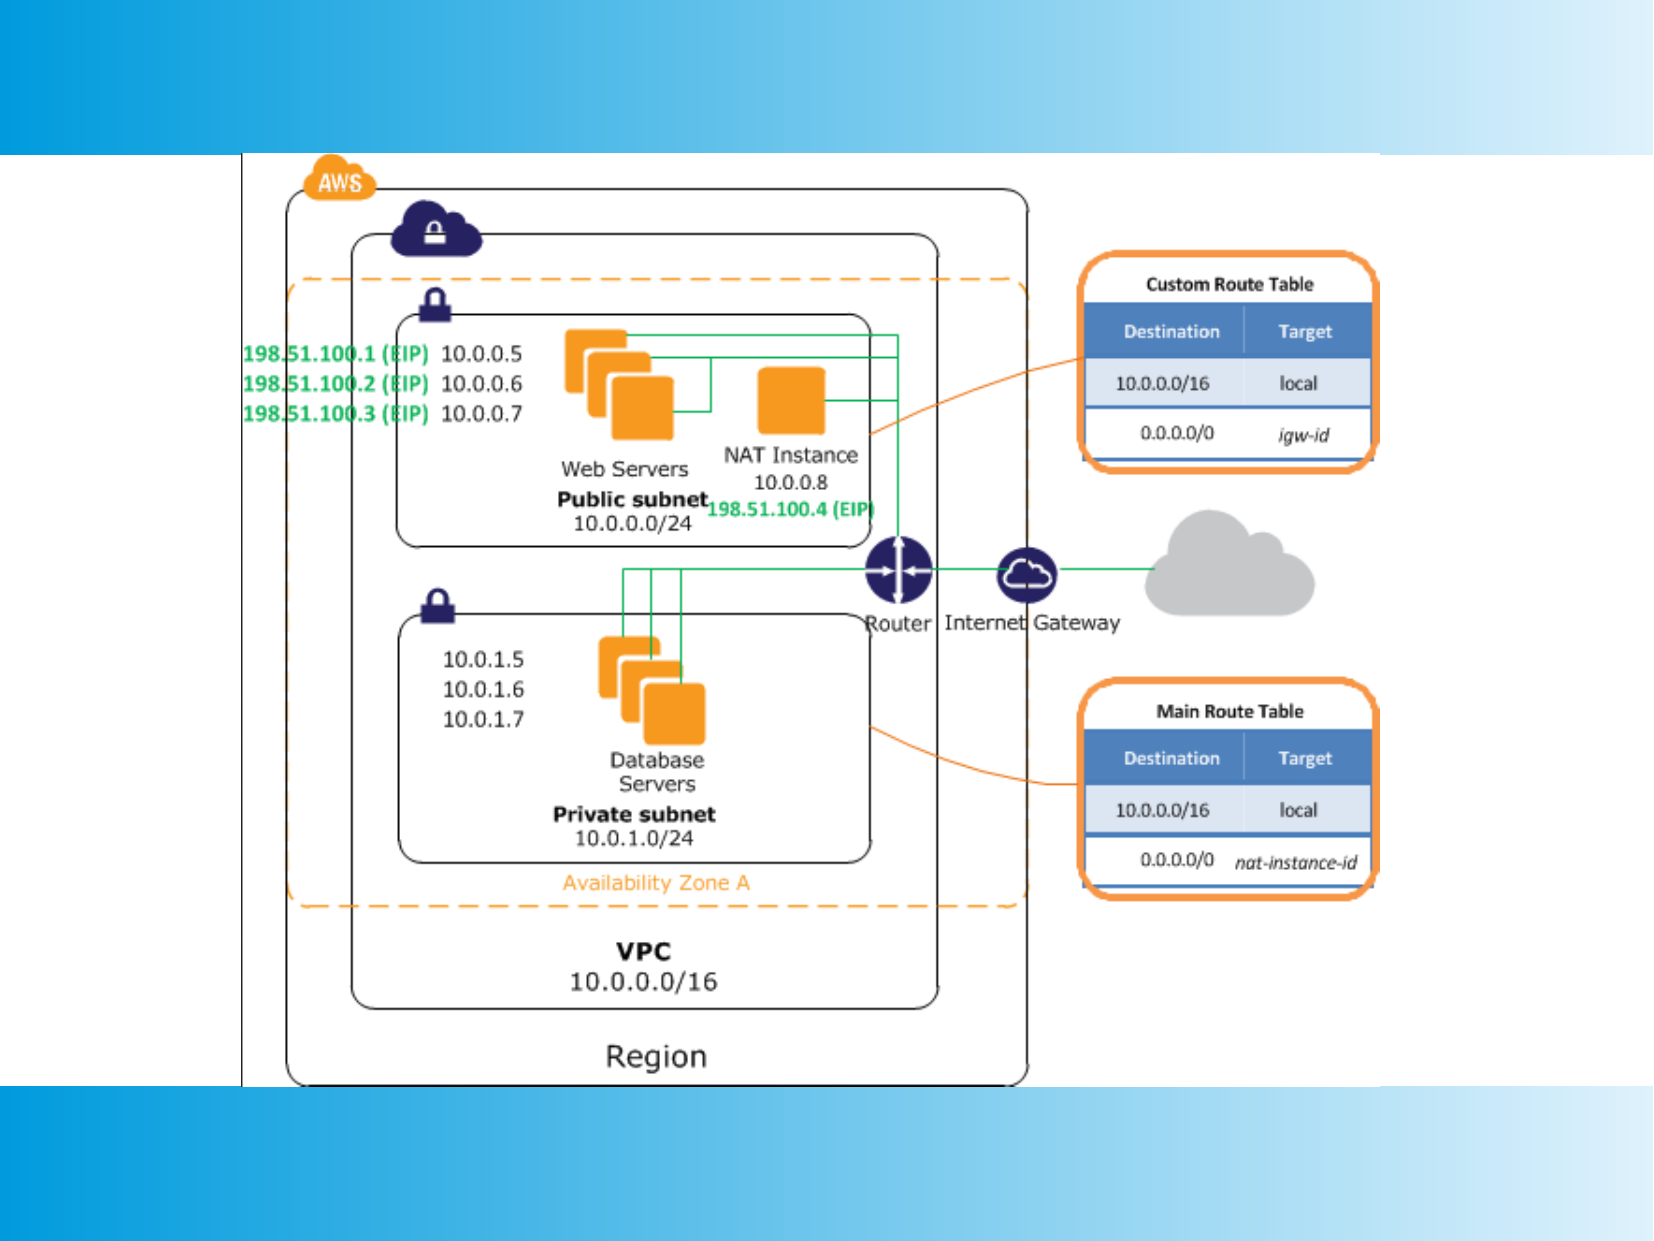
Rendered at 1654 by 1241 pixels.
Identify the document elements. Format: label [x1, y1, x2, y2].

picture [241, 153, 1380, 1087]
